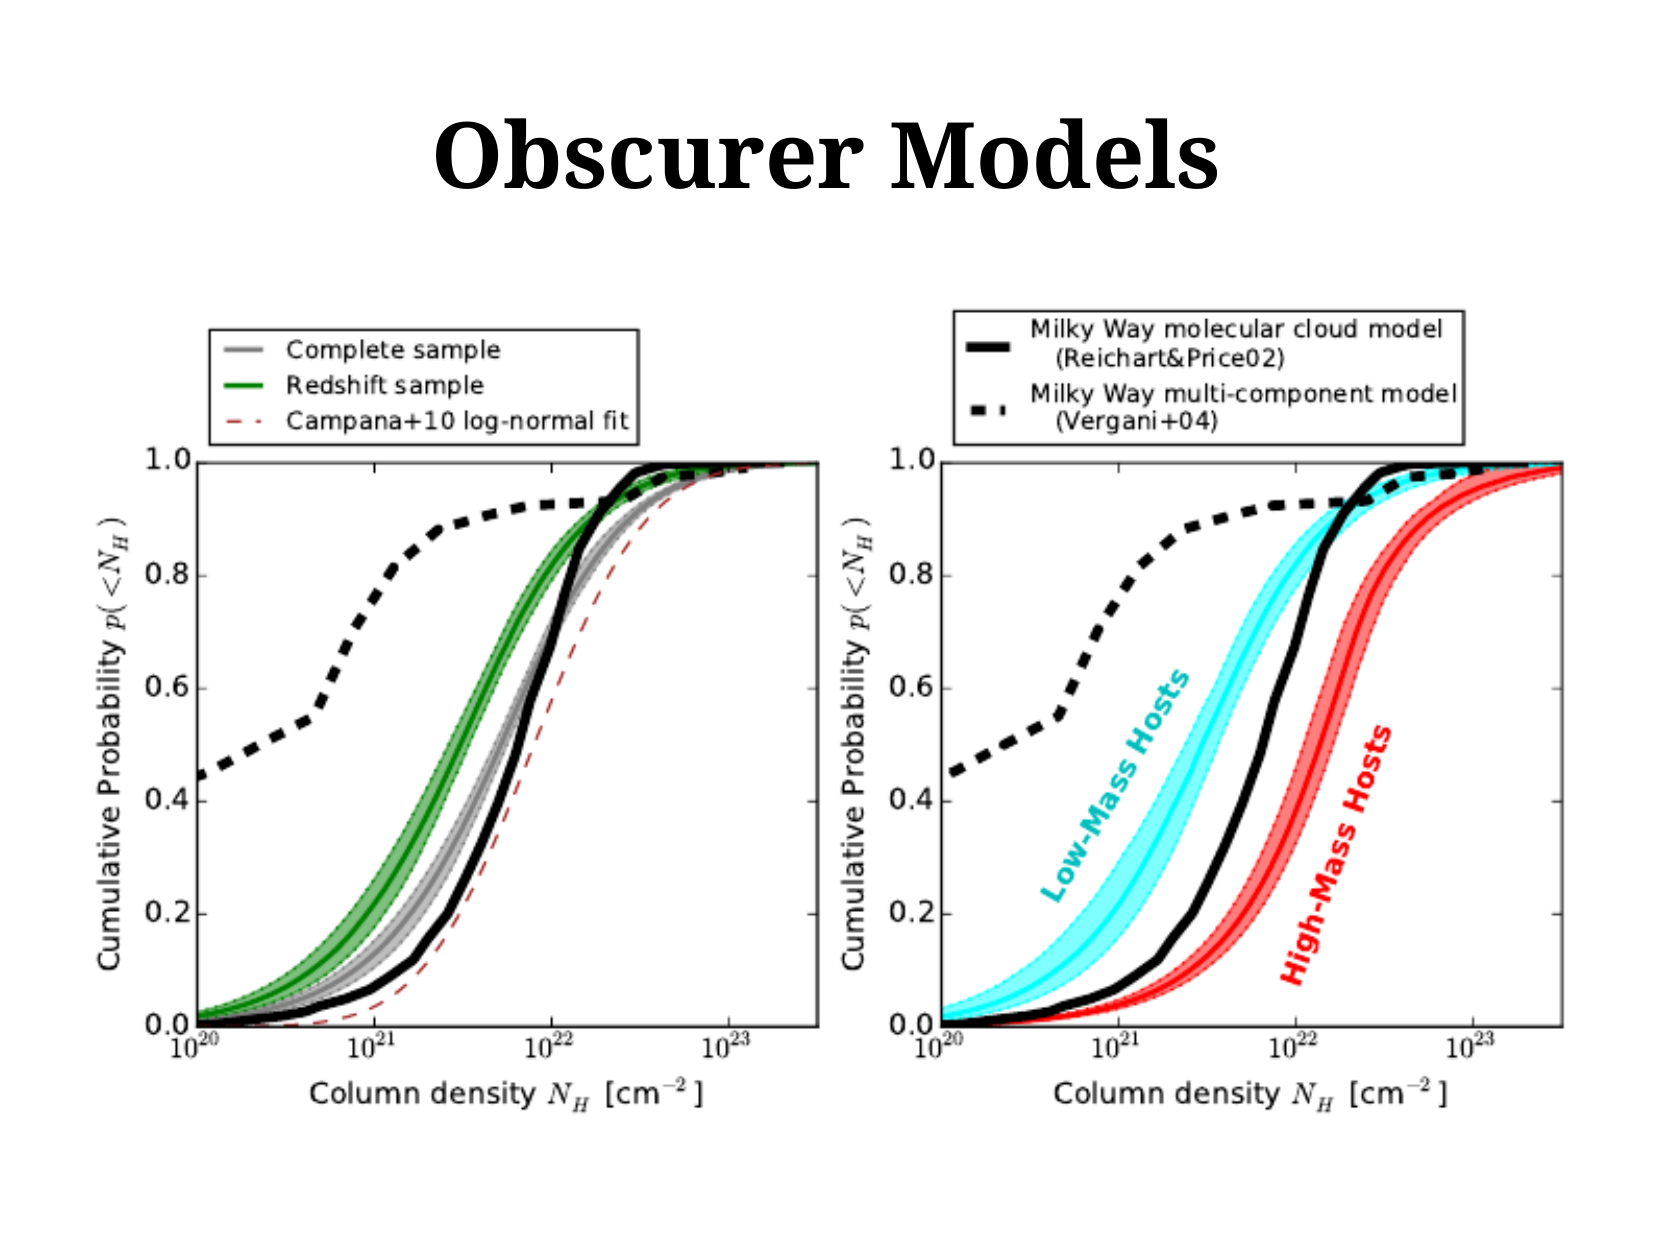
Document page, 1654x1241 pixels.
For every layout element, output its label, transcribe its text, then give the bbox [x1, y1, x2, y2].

picture [80, 269, 1581, 1129]
title Obscurer Models [82, 49, 1571, 257]
